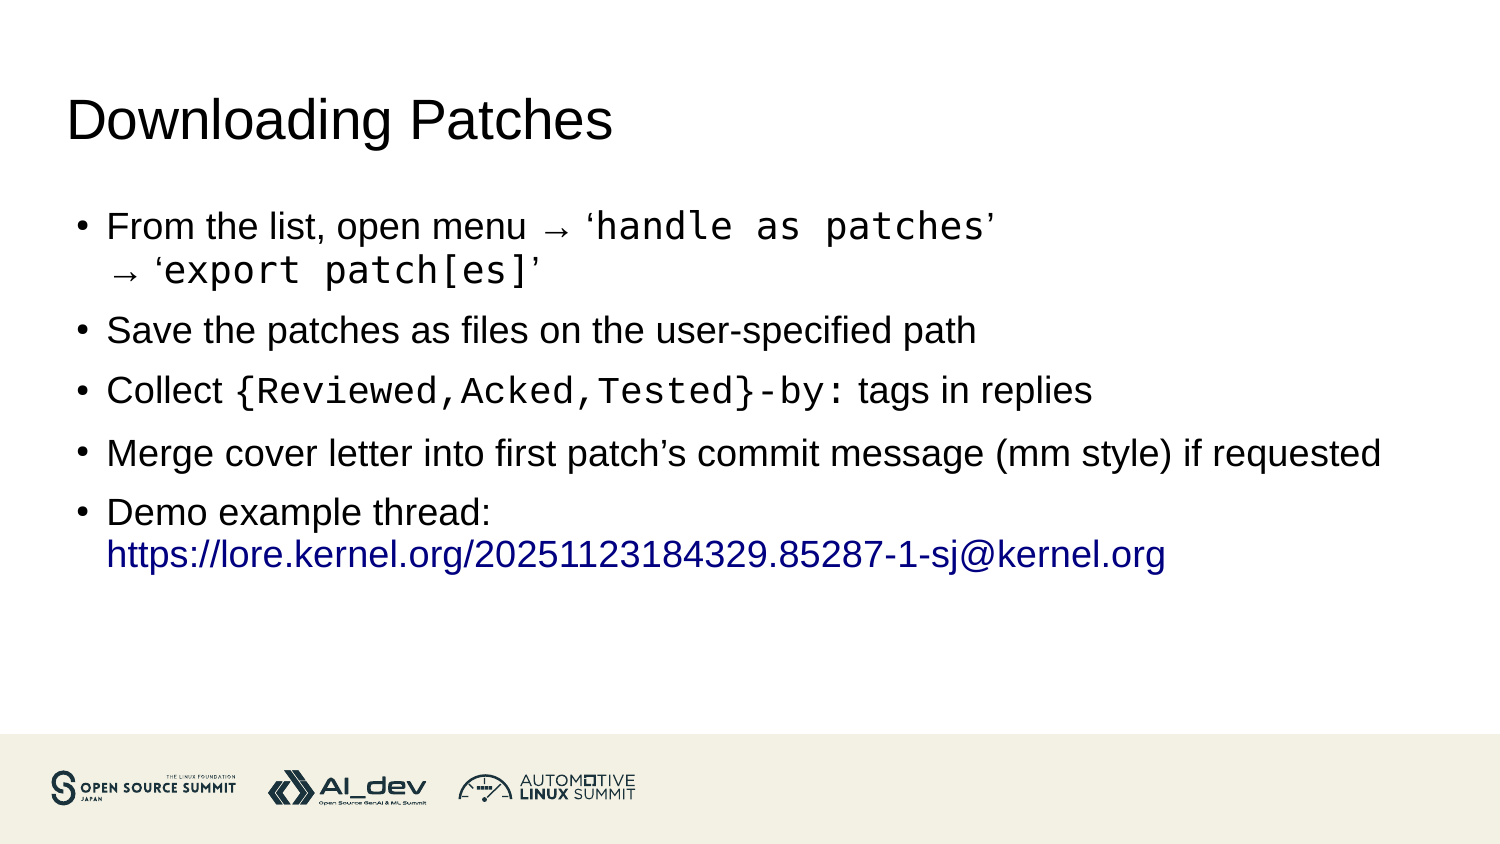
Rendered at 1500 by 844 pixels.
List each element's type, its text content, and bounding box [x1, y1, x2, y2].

title Downloading Patches [51, 72, 1449, 167]
list From the list, open menu → ‘handle as patches’ → ‘export patch[es]’ Save the patches as files on the user-specified path Collect {Reviewed,Acked,Tested}-by: tags in replies Merge cover letter into first patch’s commit message (mm style) if requested Demo example thread: https://lore.kernel.org/20251123184329.85287-1-sj@kernel.org [51, 189, 1449, 601]
